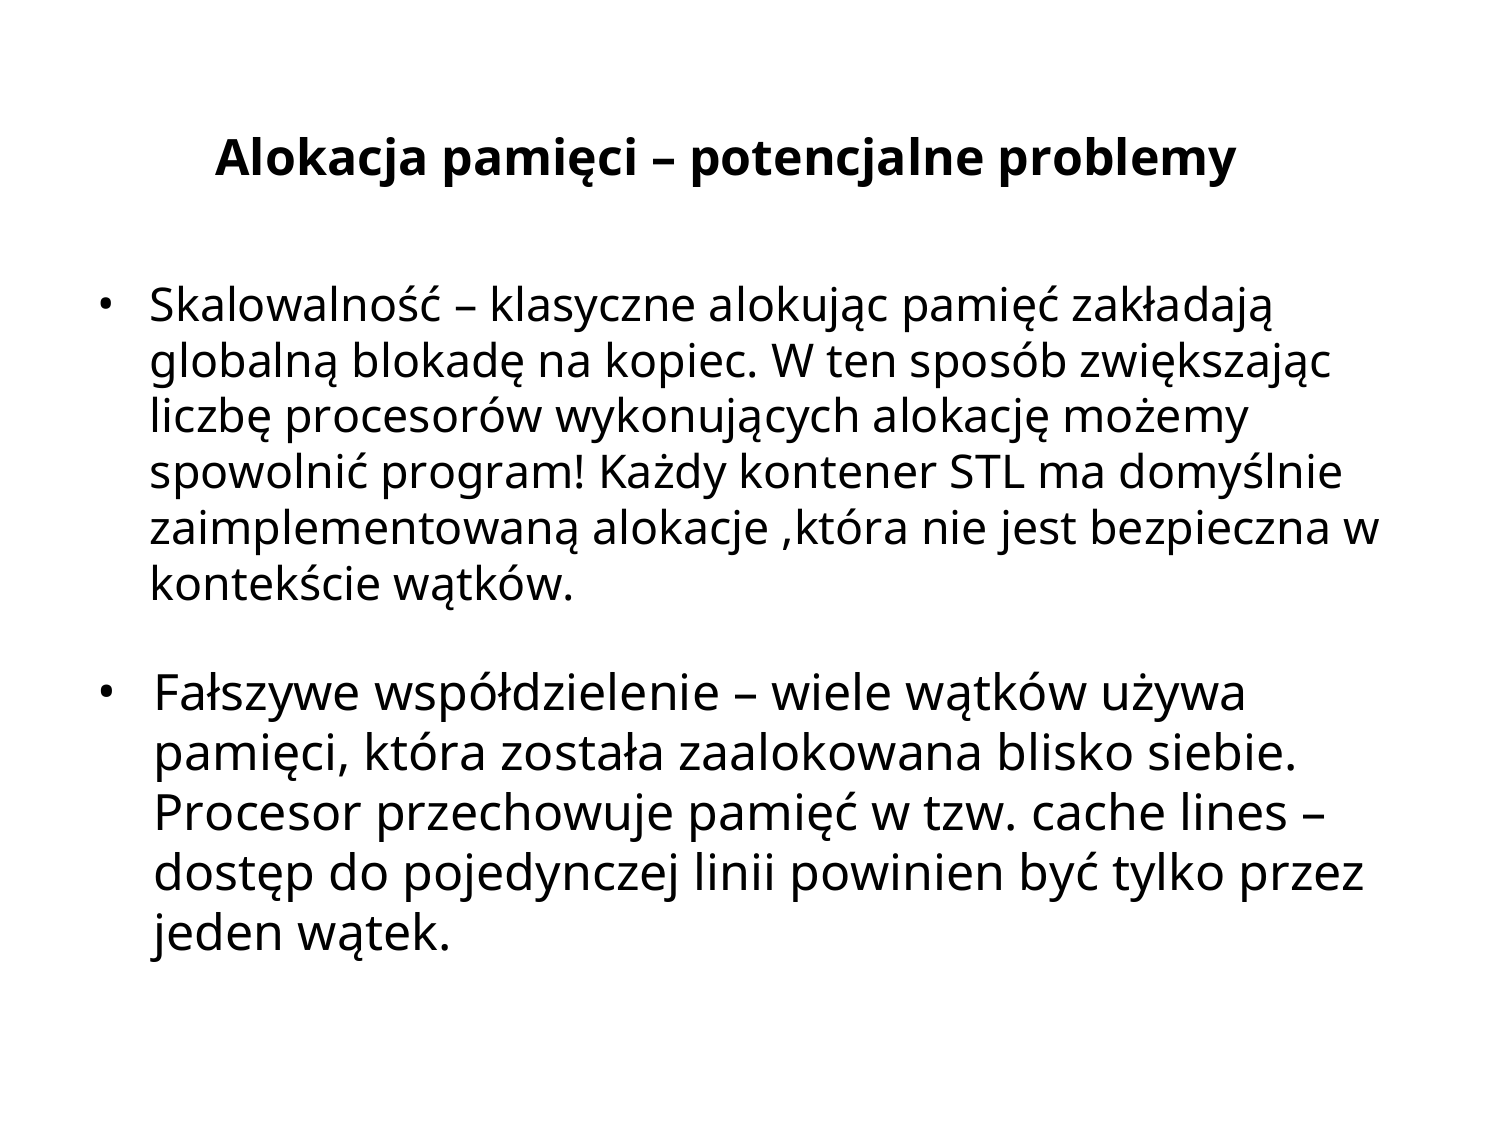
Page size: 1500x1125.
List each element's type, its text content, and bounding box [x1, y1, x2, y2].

title Alokacja pamięci – potencjalne problemy [200, 78, 1425, 233]
list Fałszywe współdzielenie – wiele wątków używa pamięci, która została zaalokowana blisko siebie. Procesor przechowuje pamięć w tzw. cache lines – dostęp do pojedynczej linii powinien być tylko przez jeden wątek. [82, 652, 1425, 1005]
list Skalowalność – klasyczne alokując pamięć zakładają globalną blokadę na kopiec. W ten sposób zwiększając liczbę procesorów wykonujących alokację możemy spowolnić program! Każdy kontener STL ma domyślnie zaimplementowaną alokacje ,która nie jest bezpieczna w kontekście wątków. [82, 267, 1425, 620]
